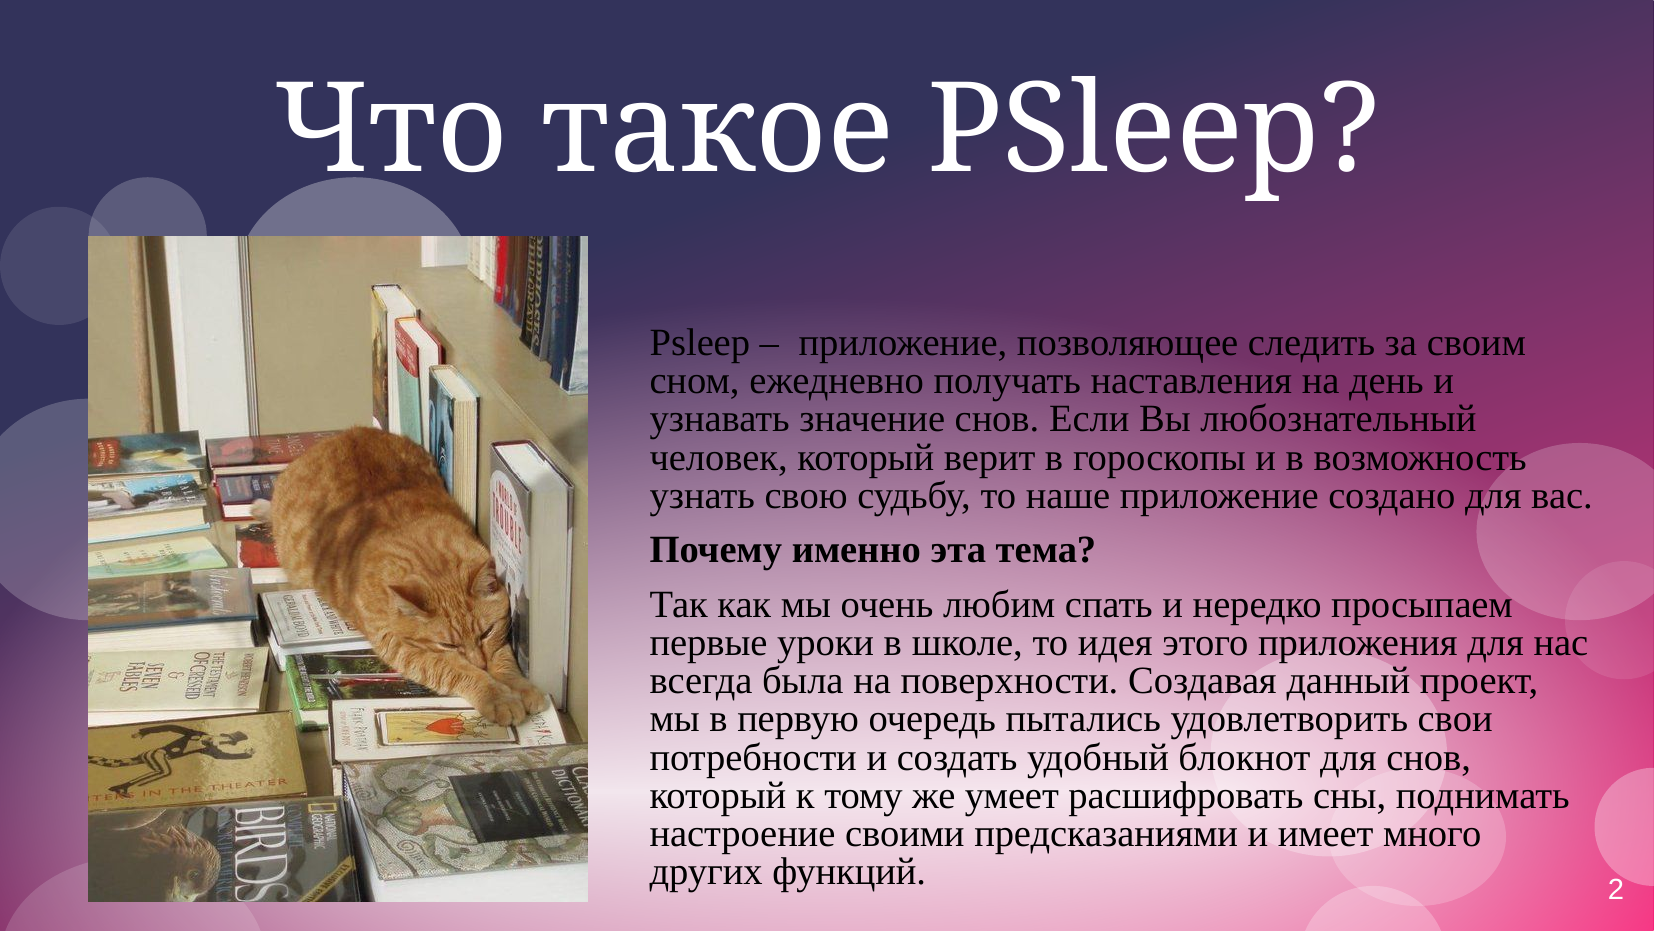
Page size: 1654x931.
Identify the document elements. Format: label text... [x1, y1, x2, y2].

picture [88, 236, 588, 902]
title Что такое PSleep? [88, 44, 1565, 207]
list Psleep – приложение, позволяющее следить за своим сном, ежедневно получать наставления на день и узнавать значение снов. Если Вы любознательный человек, который верит в гороскопы и в возможность узнать свою судьбу, то наше приложение создано для вас. Почему именно эта тема? Так как мы очень любим спать и нередко просыпаем первые уроки в школе, то идея этого приложения для нас всегда была на поверхности. Создавая данный проект, мы в первую очередь пытались удовлетворить свои потребности и создать удобный блокнот для снов, который к тому же умеет расшифровать сны, поднимать настроение своими предсказаниями и имеет много других функций. [649, 324, 1595, 916]
